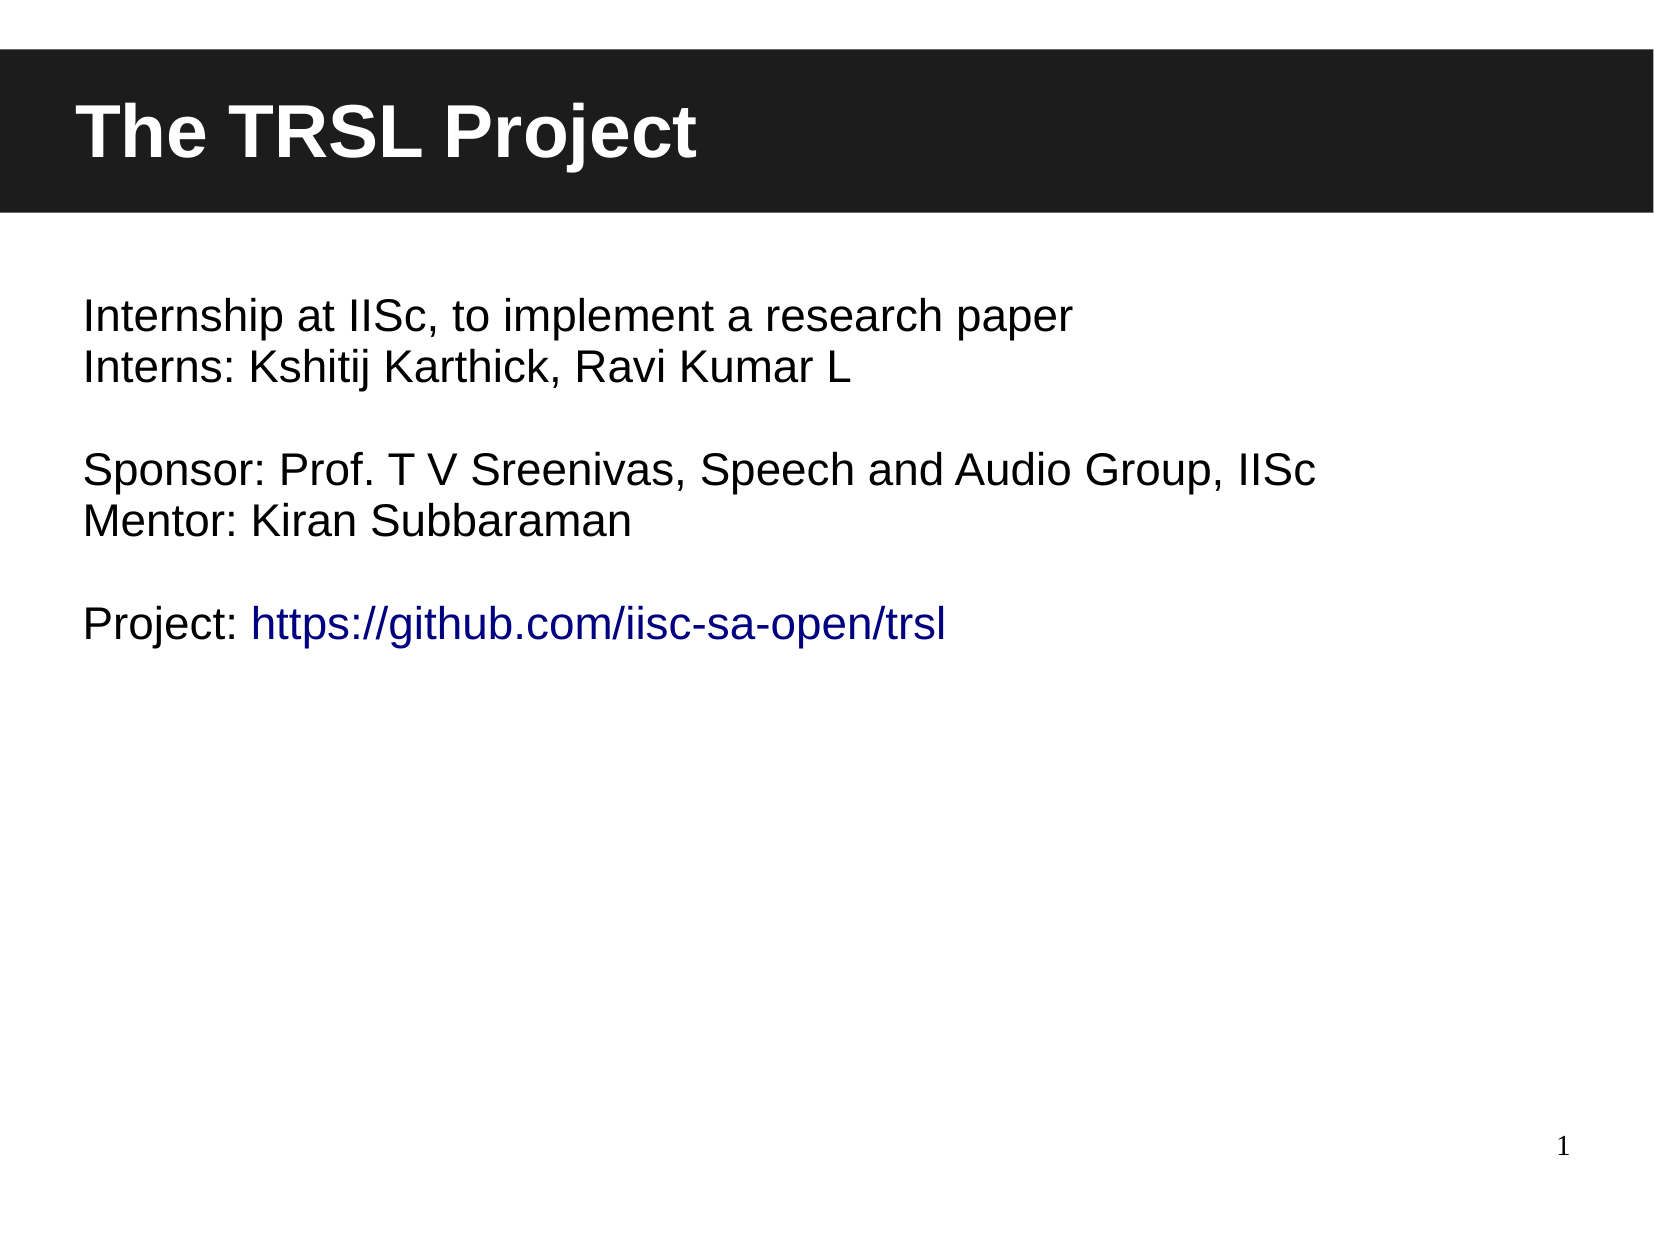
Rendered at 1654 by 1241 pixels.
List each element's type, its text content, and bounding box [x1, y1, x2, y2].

title The TRSL Project [0, 49, 1654, 213]
subtitle Internship at IISc, to implement a research paper Interns: Kshitij Karthick, Ravi Kumar L Sponsor: Prof. T V Sreenivas, Speech and Audio Group, IISc Mentor: Kiran Subbaraman Project: https://github.com/iisc-sa-open/trsl [82, 290, 1571, 1010]
